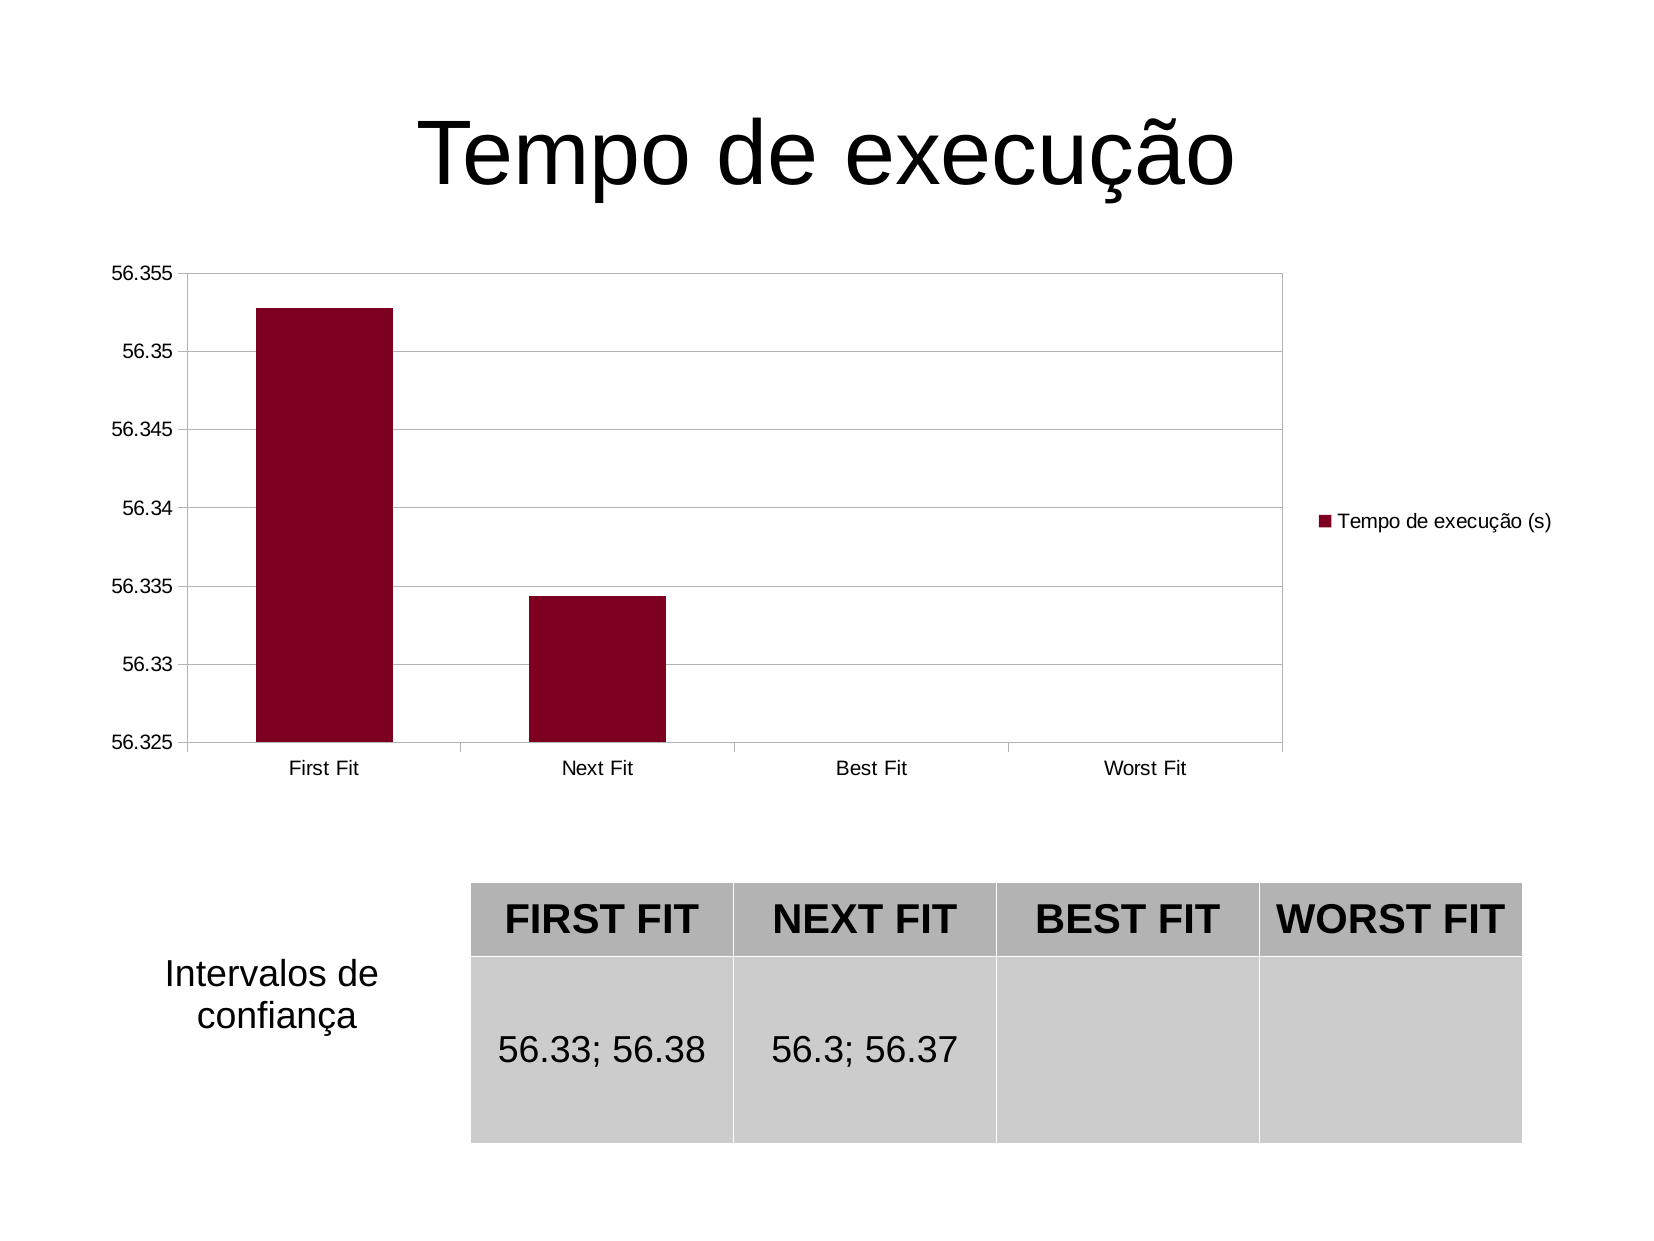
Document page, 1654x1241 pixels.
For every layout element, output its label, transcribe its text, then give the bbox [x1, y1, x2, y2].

table_cell [1260, 957, 1522, 1143]
table_header BEST FIT [997, 883, 1259, 956]
table_cell 56.33; 56.38 [471, 957, 733, 1143]
table_header WORST FIT [1260, 883, 1522, 956]
table_cell 56.3; 56.37 [734, 957, 996, 1143]
table_header NEXT FIT [734, 883, 996, 956]
title Tempo de execução [82, 49, 1571, 251]
table_header FIRST FIT [471, 883, 733, 956]
table_cell [997, 957, 1259, 1143]
chart [81, 251, 1571, 792]
text_box Intervalos de confiança [129, 944, 414, 1086]
